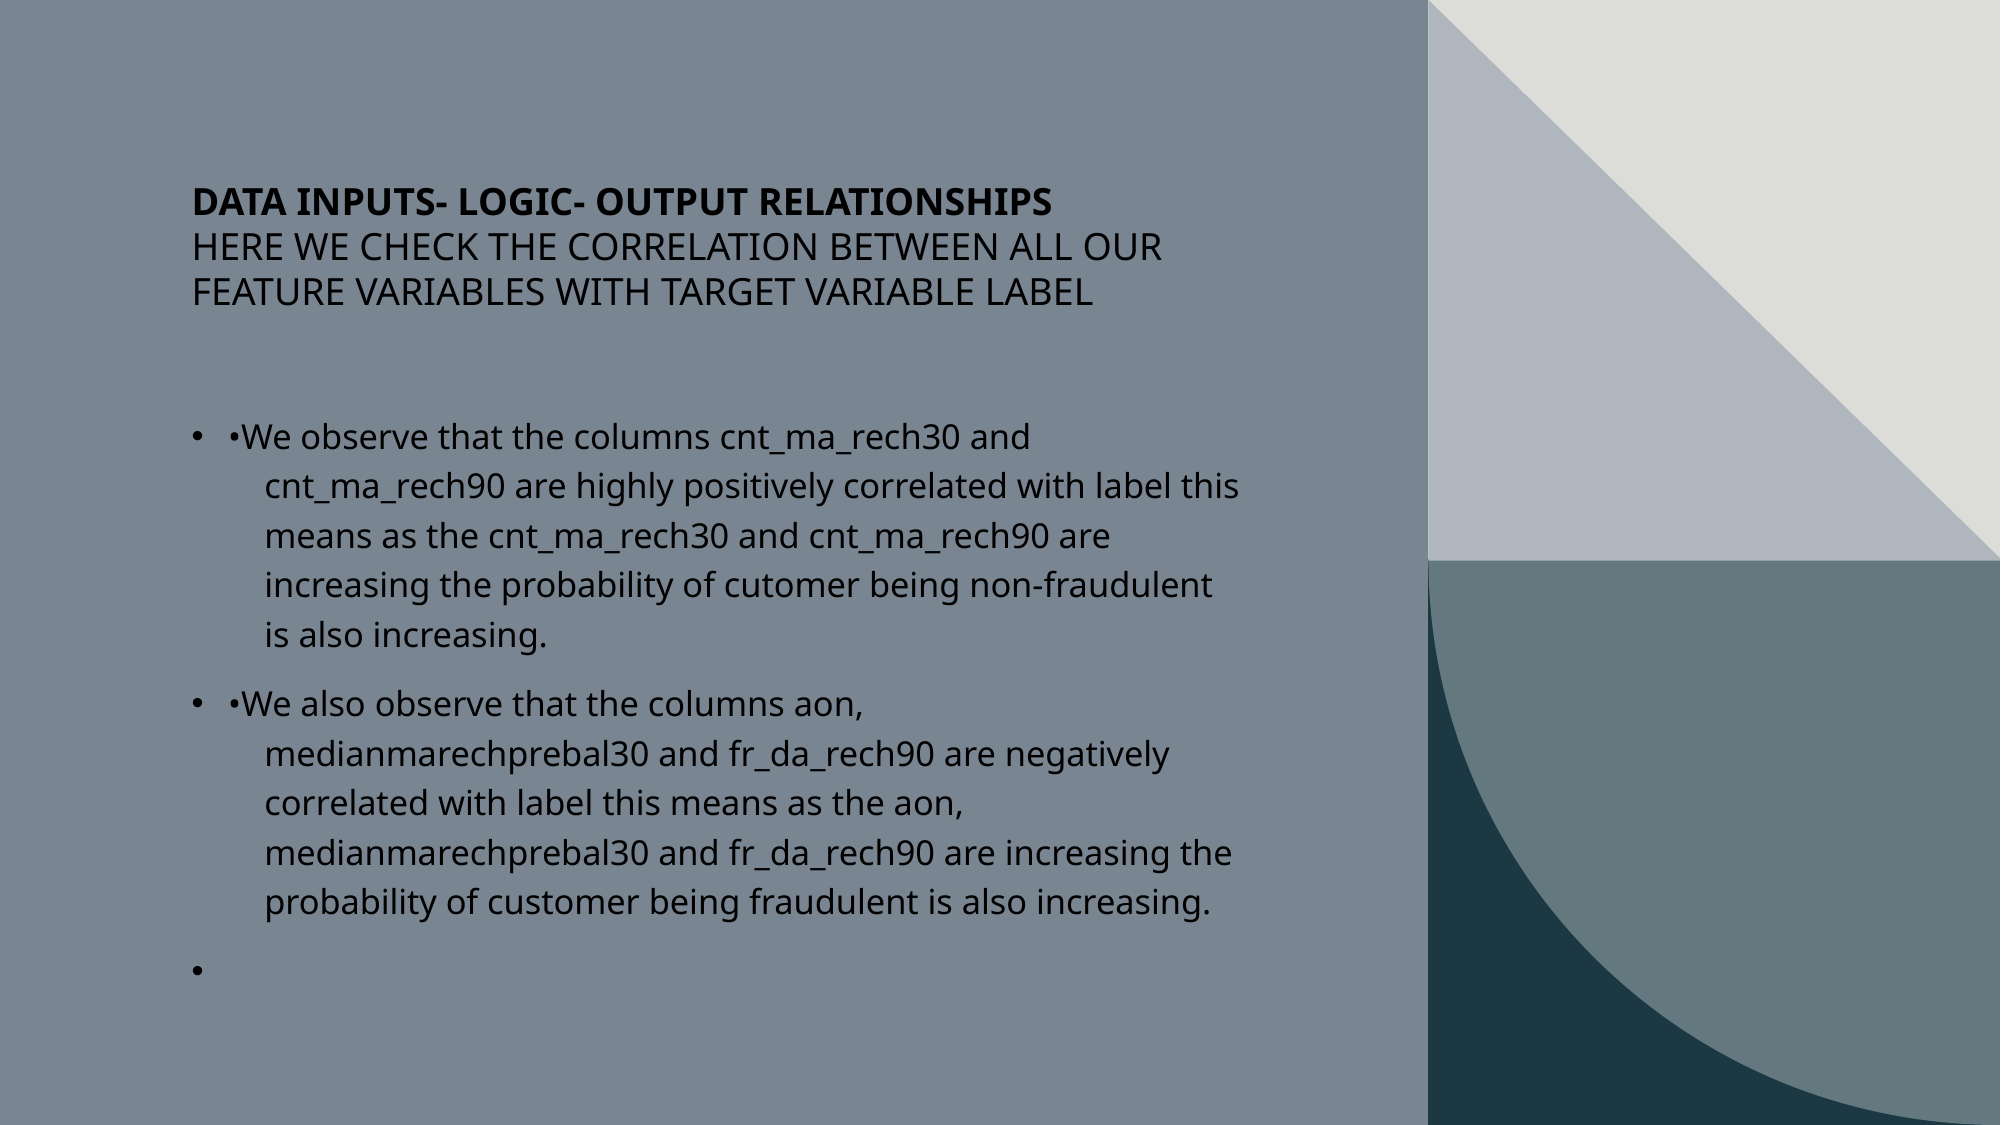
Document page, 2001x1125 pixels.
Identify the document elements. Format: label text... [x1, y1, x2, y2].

text_box [0, 0, 2000, 1125]
list •We observe that the columns cnt_ma_rech30 and cnt_ma_rech90 are highly positively correlated with label this means as the cnt_ma_rech30 and cnt_ma_rech90 are increasing the probability of cutomer being non-fraudulent is also increasing. •We also observe that the columns aon, medianmarechprebal30 and fr_da_rech90 are negatively correlated with label this means as the aon, medianmarechprebal30 and fr_da_rech90 are increasing the probability of customer being fraudulent is also increasing. [176, 399, 1261, 975]
title Data Inputs- Logic- Output Relationships Here we check the correlation between all our feature variables with target variable label [176, 118, 1261, 366]
